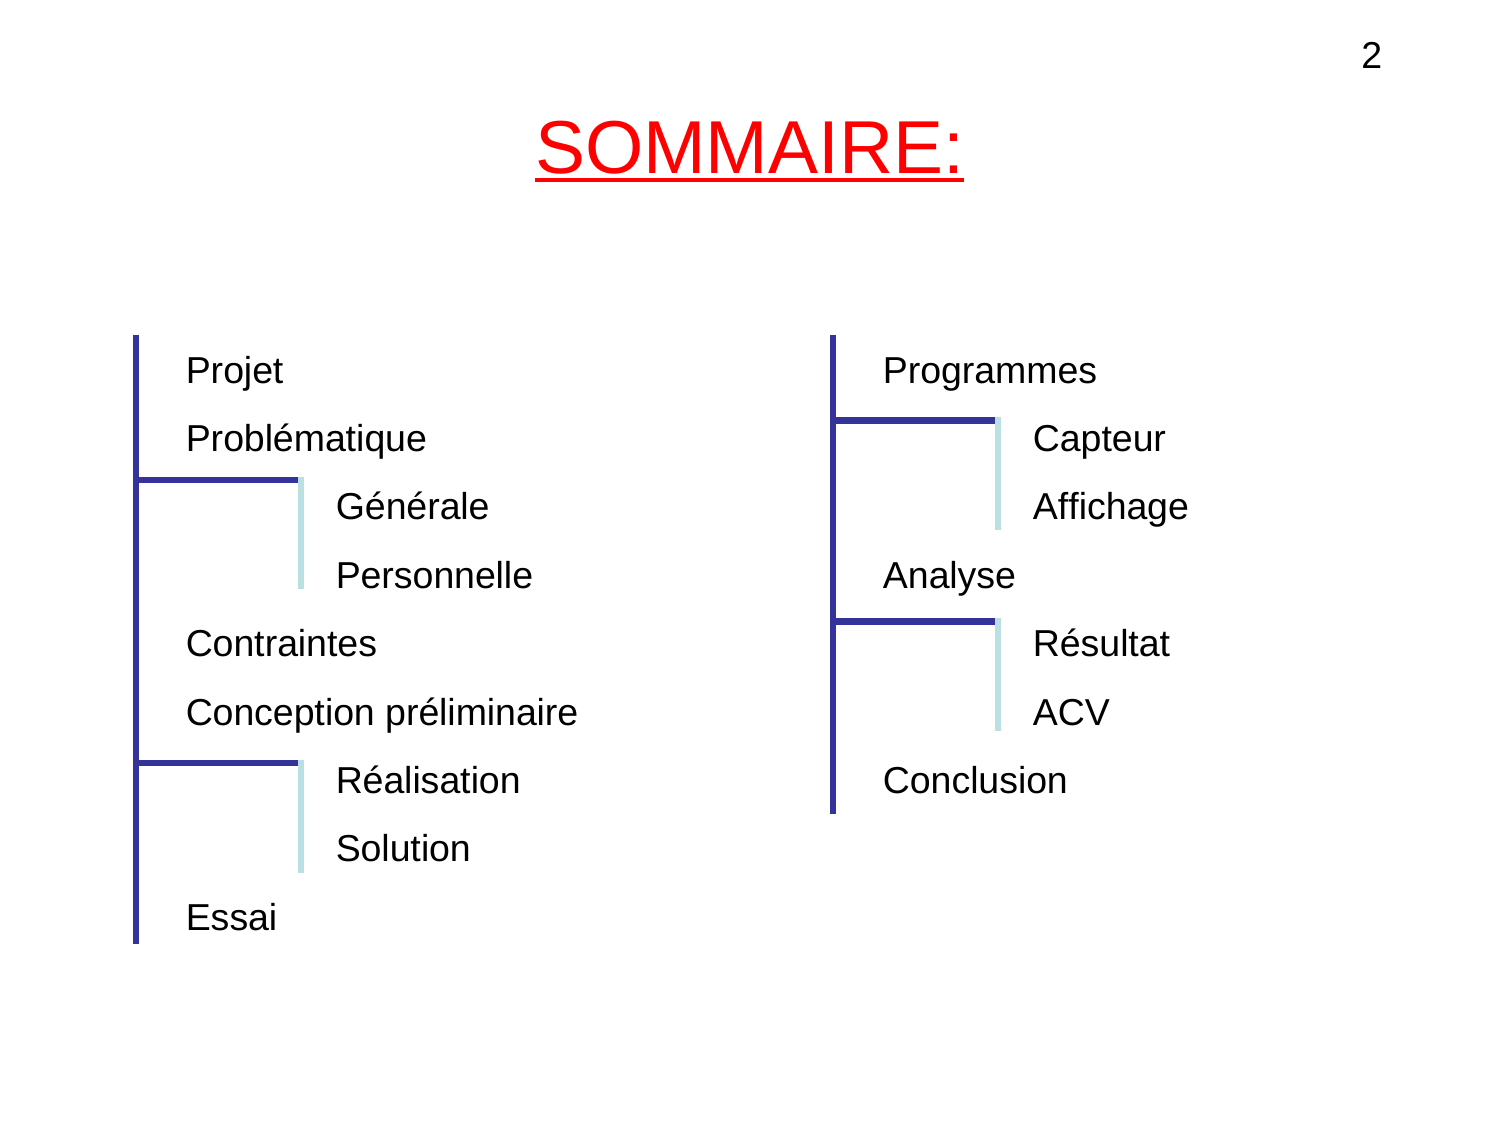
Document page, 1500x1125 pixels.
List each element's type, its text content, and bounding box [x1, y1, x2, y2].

text_box Projet Problématique Générale Personnelle Contraintes Conception préliminaire Réalisation Solution Essai [171, 337, 668, 1014]
text_box SOMMAIRE: [0, 91, 1500, 197]
text_box Programmes Capteur Affichage Analyse Résultat ACV Conclusion [868, 337, 1412, 809]
text_box 2 [1346, 23, 1453, 84]
